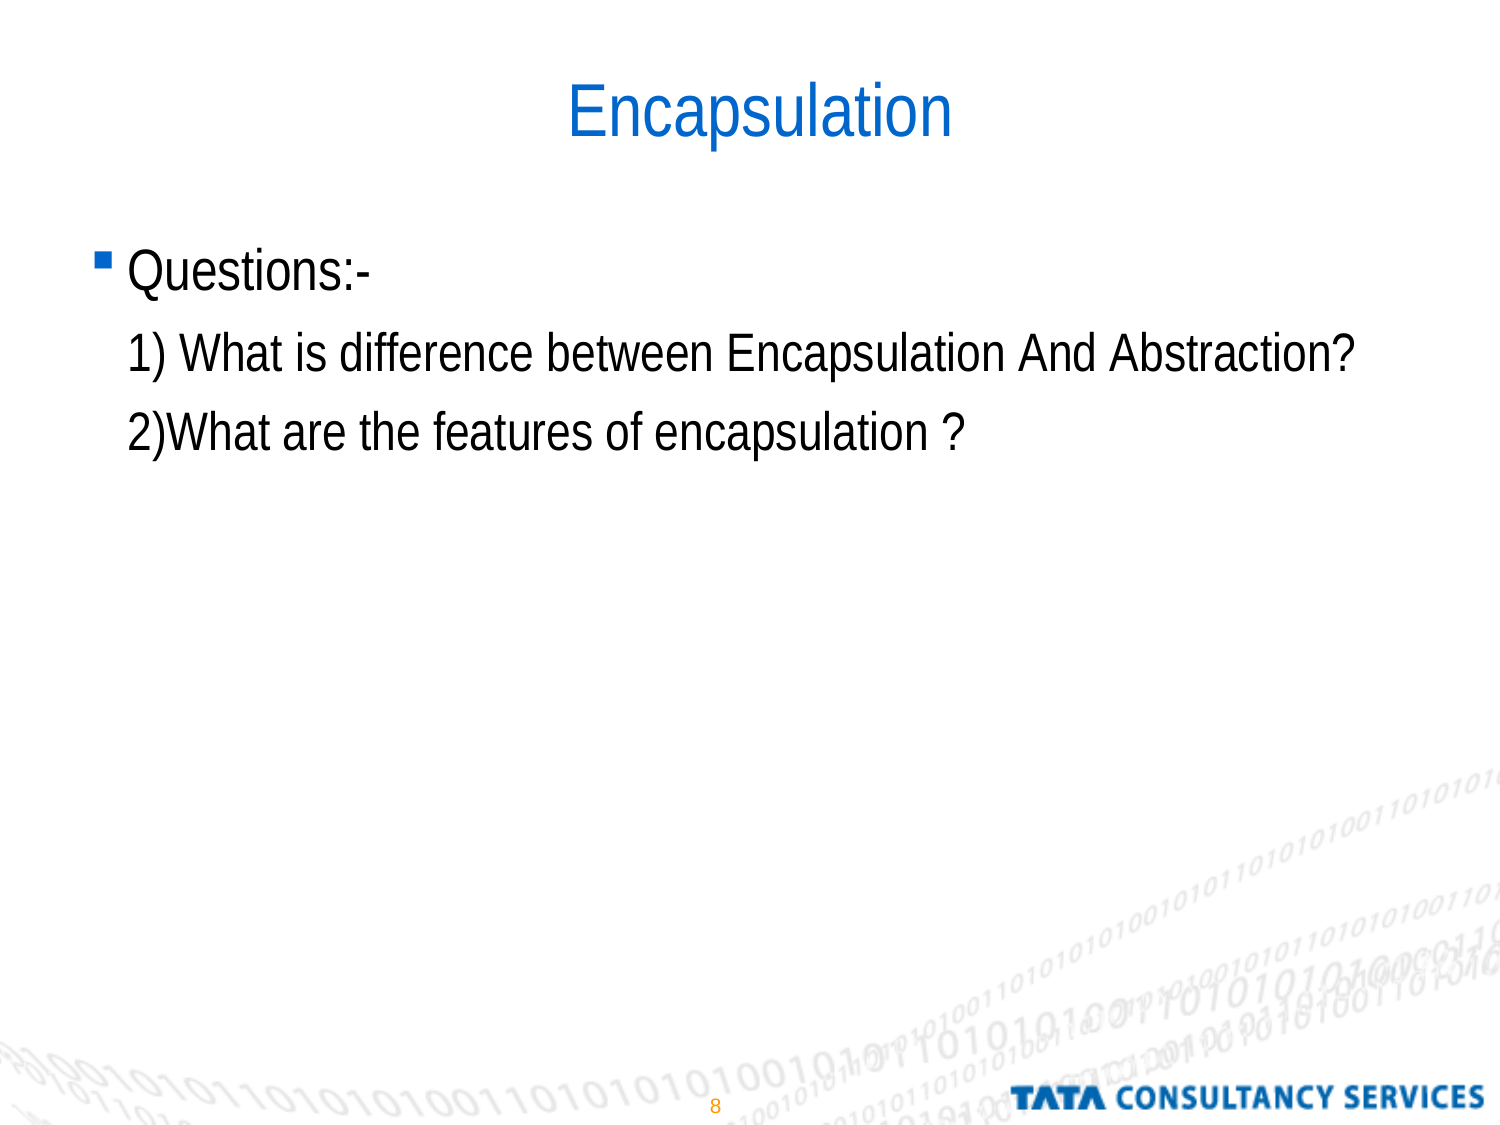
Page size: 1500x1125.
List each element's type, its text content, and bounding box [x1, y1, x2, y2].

title Encapsulation [179, 12, 1342, 200]
list Questions:- 1) What is difference between Encapsulation And Abstraction? 2)What are the features of encapsulation ? [75, 224, 1426, 1025]
picture [0, 755, 1500, 1125]
